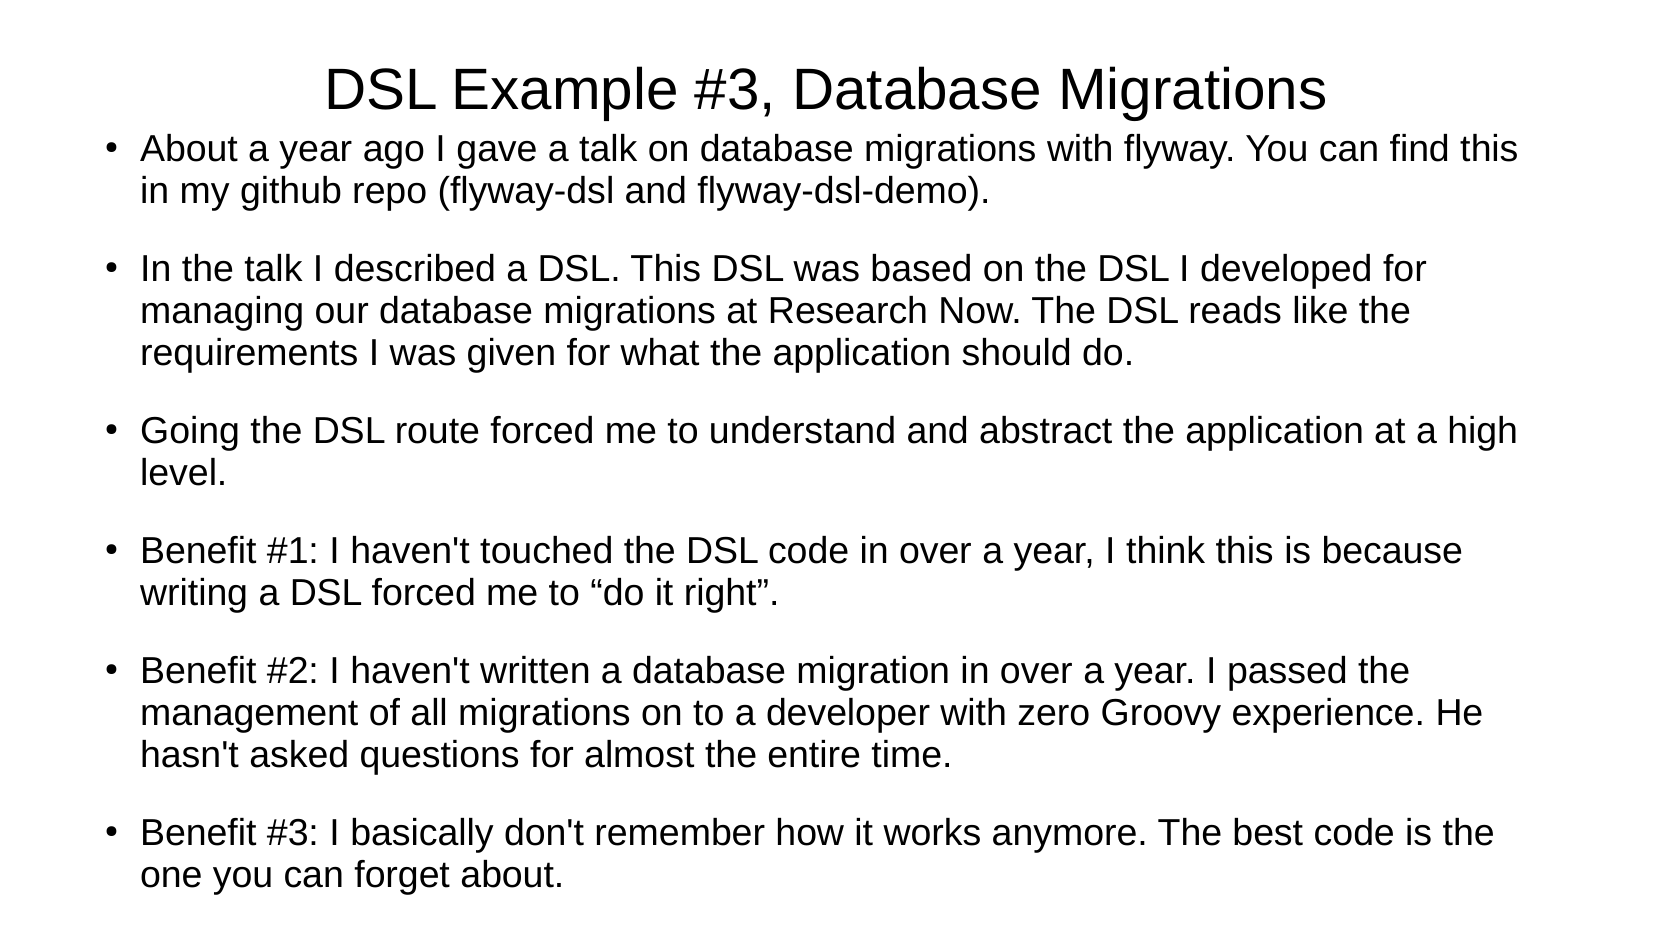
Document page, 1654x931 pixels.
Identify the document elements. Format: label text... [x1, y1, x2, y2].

title DSL Example #3, Database Migrations [82, 42, 1571, 136]
text_box About a year ago I gave a talk on database migrations with flyway. You can find this in my github repo (flyway-dsl and flyway-dsl-demo). In the talk I described a DSL. This DSL was based on the DSL I developed for managing our database migrations at Research Now. The DSL reads like the requirements I was given for what the application should do. Going the DSL route forced me to understand and abstract the application at a high level. Benefit #1: I haven't touched the DSL code in over a year, I think this is because writing a DSL forced me to “do it right”. Benefit #2: I haven't written a database migration in over a year. I passed the management of all migrations on to a developer with zero Groovy experience. He hasn't asked questions for almost the entire time. Benefit #3: I basically don't remember how it works anymore. The best code is the one you can forget about. [90, 120, 1561, 904]
